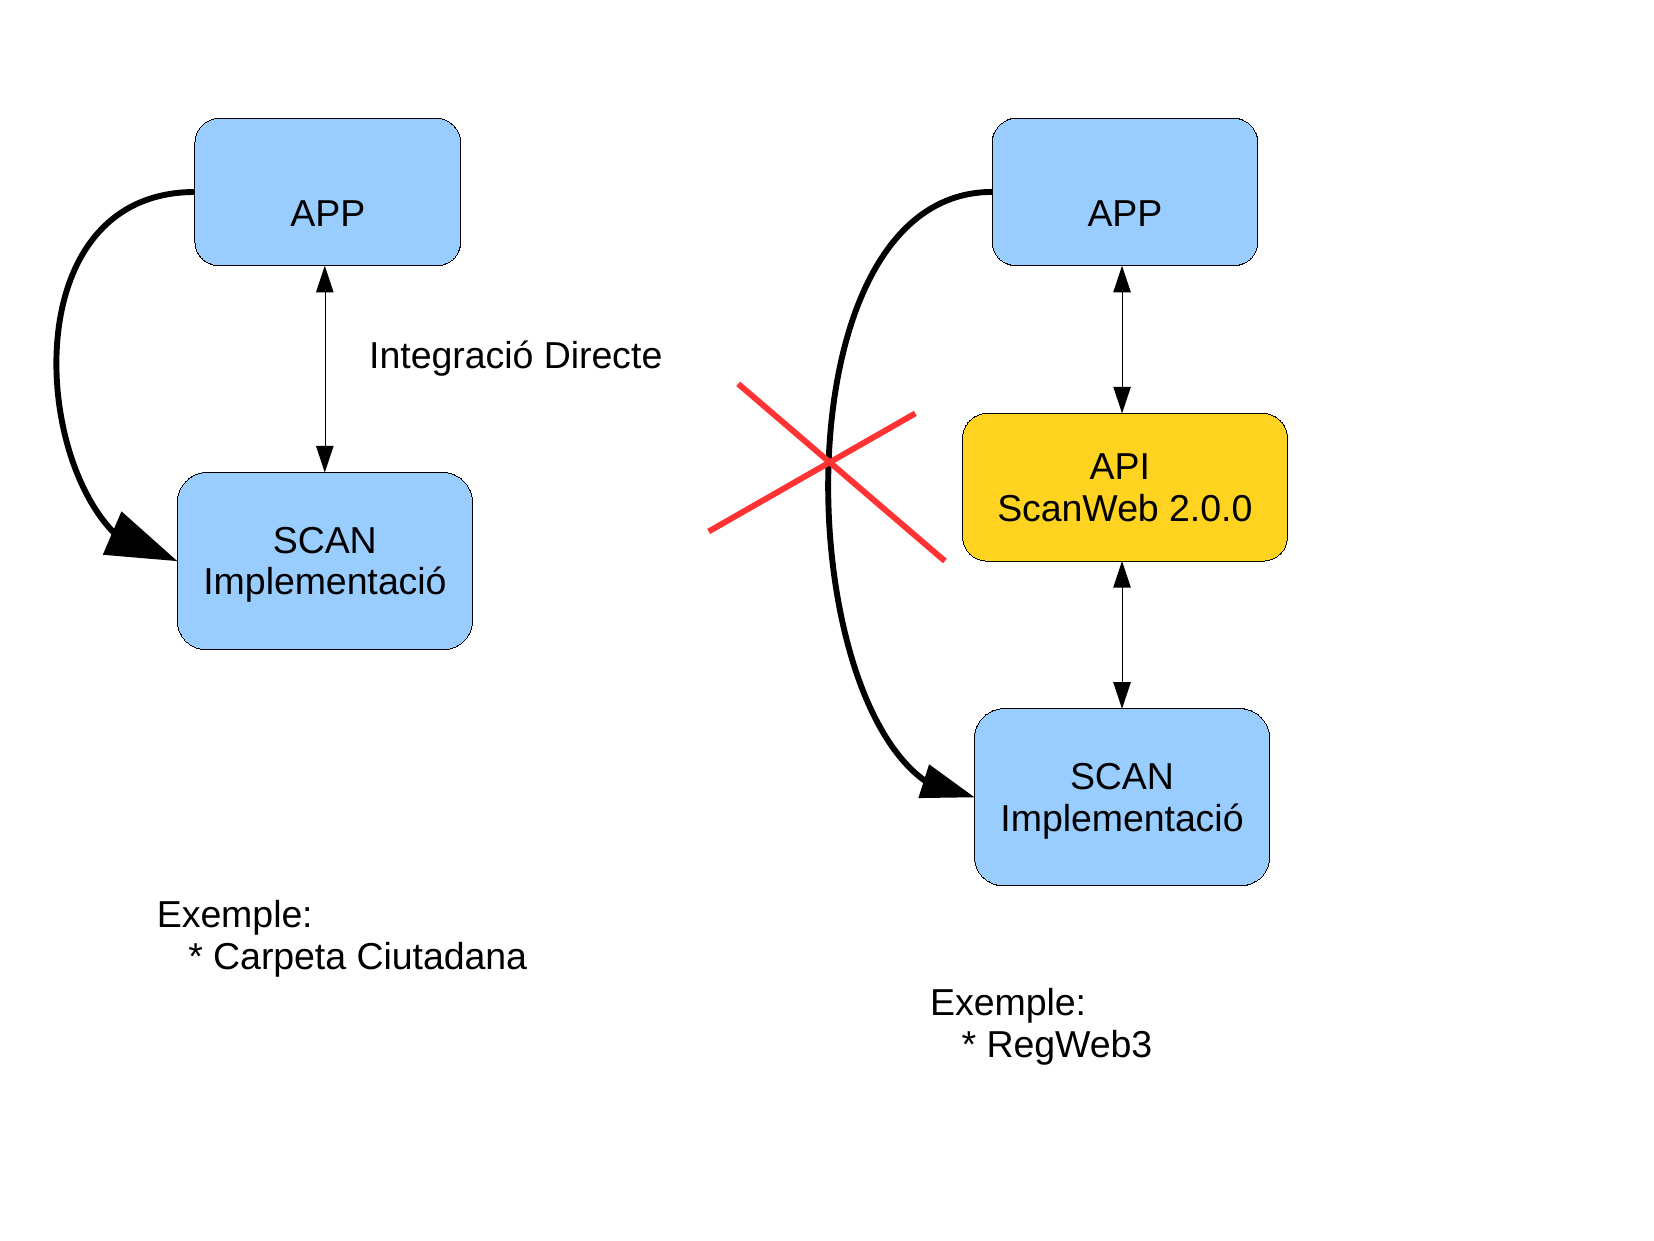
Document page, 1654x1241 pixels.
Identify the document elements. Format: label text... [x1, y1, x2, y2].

text_box Integració Directe [354, 326, 678, 384]
text_box Exemple: * Carpeta Ciutadana [142, 885, 543, 985]
text_box APP [194, 118, 461, 266]
text_box Exemple: * RegWeb3 [915, 974, 1167, 1074]
text_box APP [992, 118, 1258, 266]
text_box SCAN Implementació [974, 708, 1270, 886]
text_box SCAN Implementació [177, 472, 473, 650]
text_box API ScanWeb 2.0.0 [962, 413, 1288, 562]
